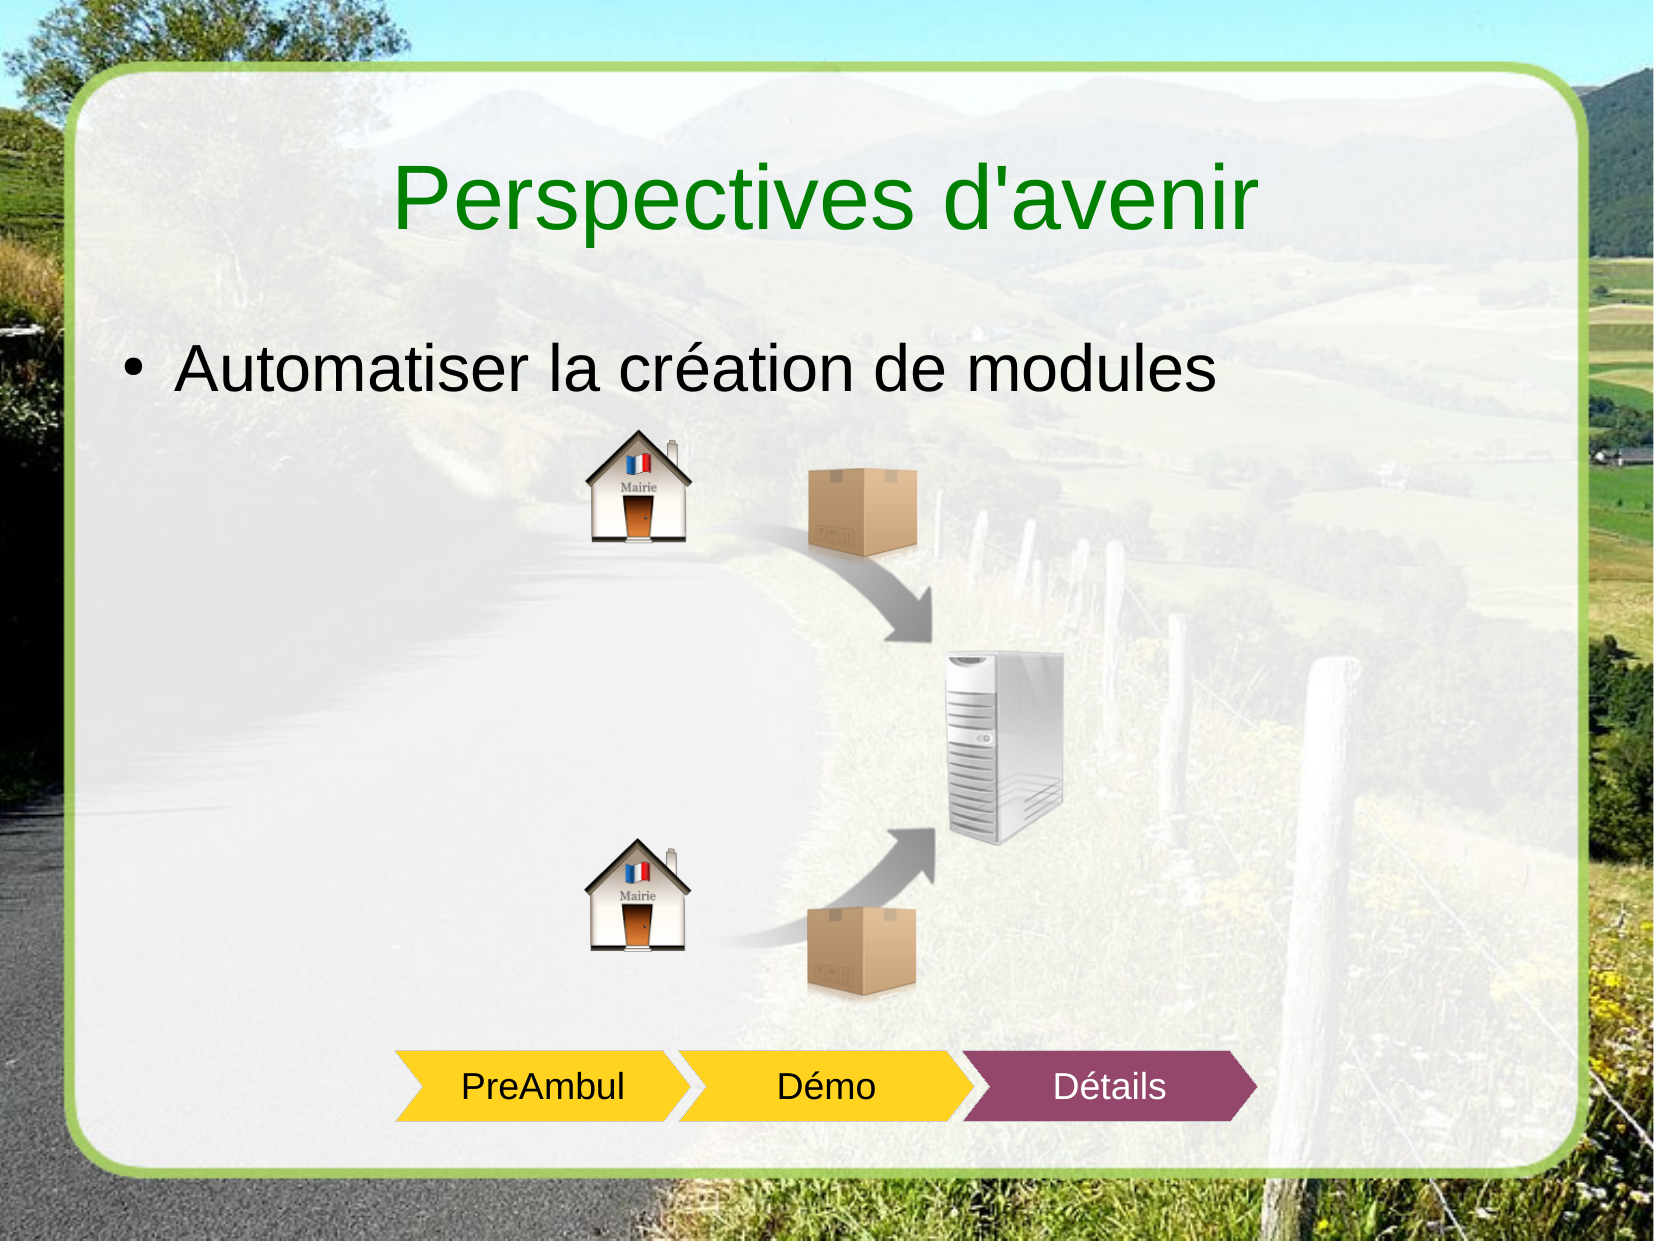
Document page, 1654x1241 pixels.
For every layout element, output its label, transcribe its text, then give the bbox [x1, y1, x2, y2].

text_box Détails [962, 1050, 1258, 1122]
text_box PreAmbul [395, 1050, 691, 1122]
text_box Démo [678, 1050, 975, 1122]
list Automatiser la création de modules [103, 330, 1560, 1051]
picture [0, 0, 1654, 1241]
title Perspectives d'avenir [82, 94, 1571, 302]
